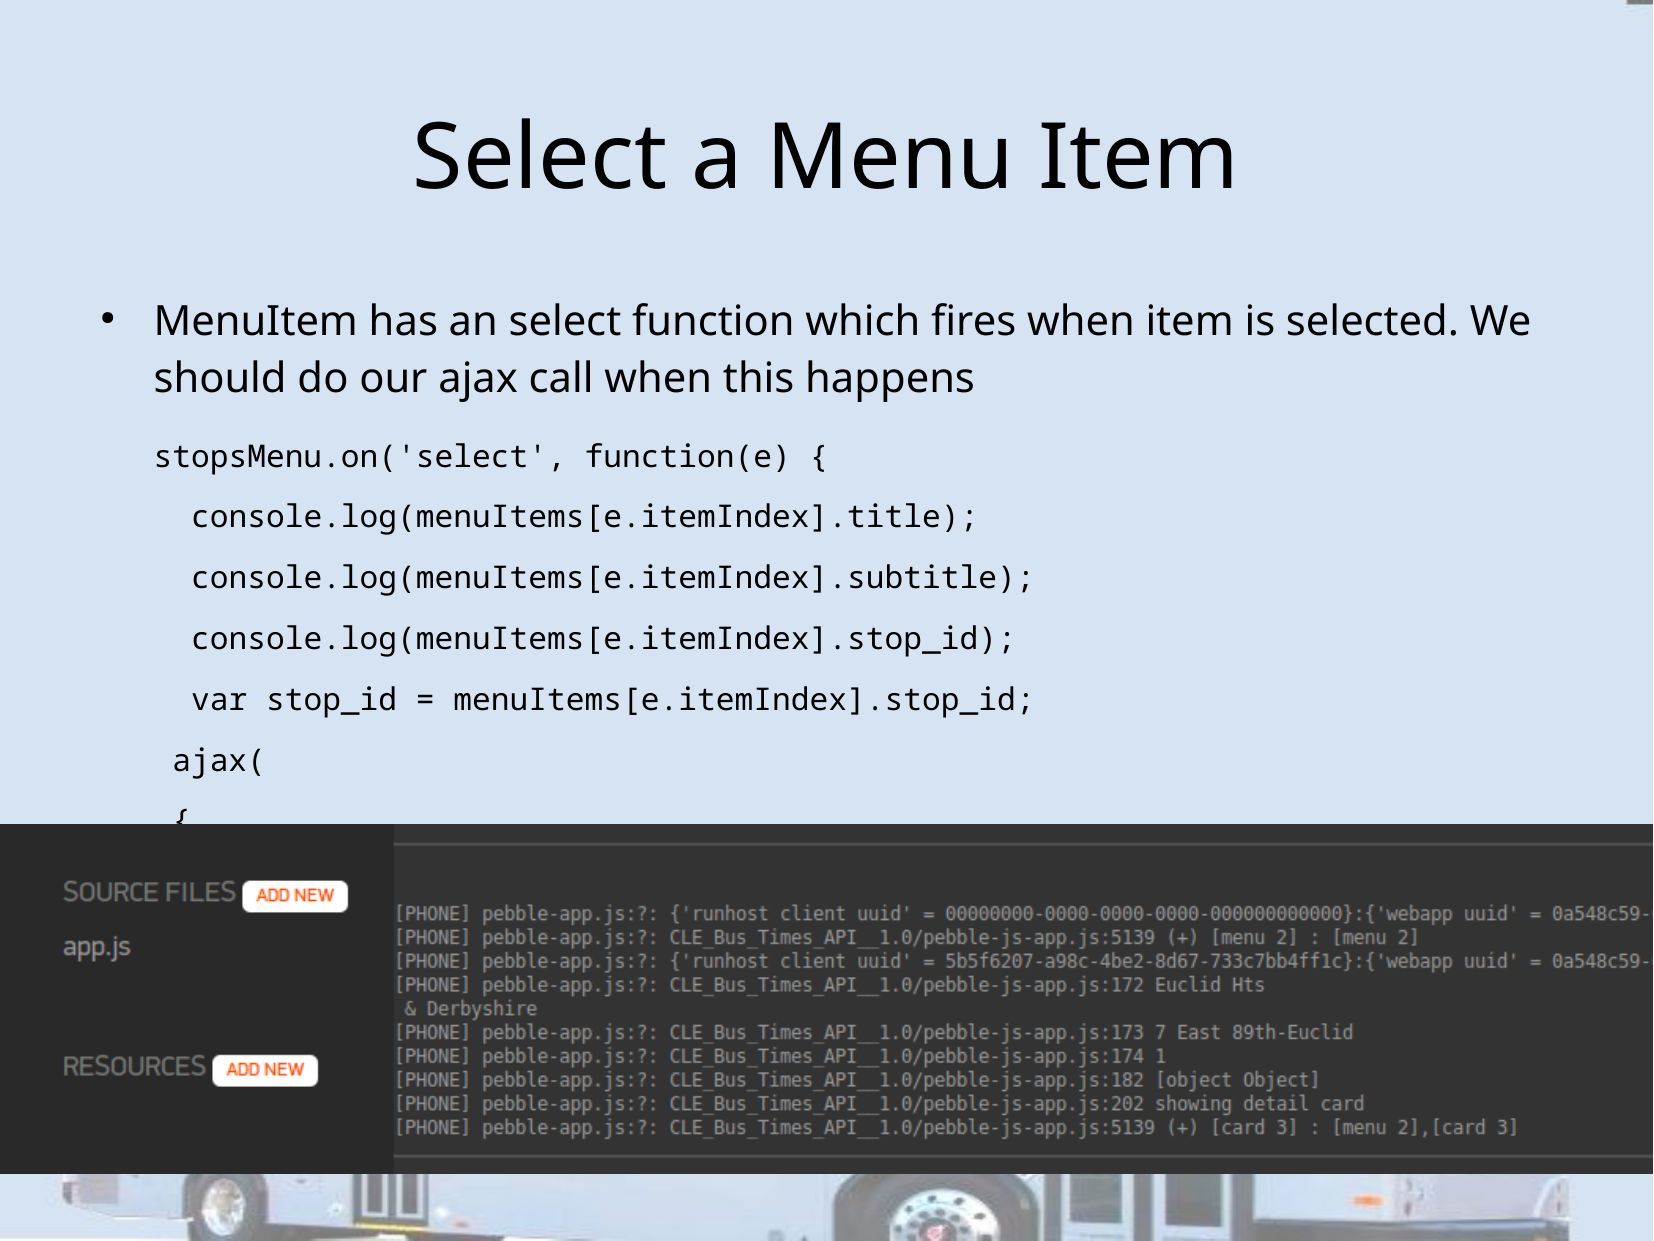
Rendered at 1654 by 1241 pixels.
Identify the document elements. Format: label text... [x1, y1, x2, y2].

list MenuItem has an select function which fires when item is selected. We should do our ajax call when this happens stopsMenu.on('select', function(e) { console.log(menuItems[e.itemIndex].title); console.log(menuItems[e.itemIndex].subtitle); console.log(menuItems[e.itemIndex].stop_id); var stop_id = menuItems[e.itemIndex].stop_id; ajax( { [82, 290, 1571, 824]
title Select a Menu Item [82, 49, 1571, 257]
picture [0, 0, 1654, 1241]
